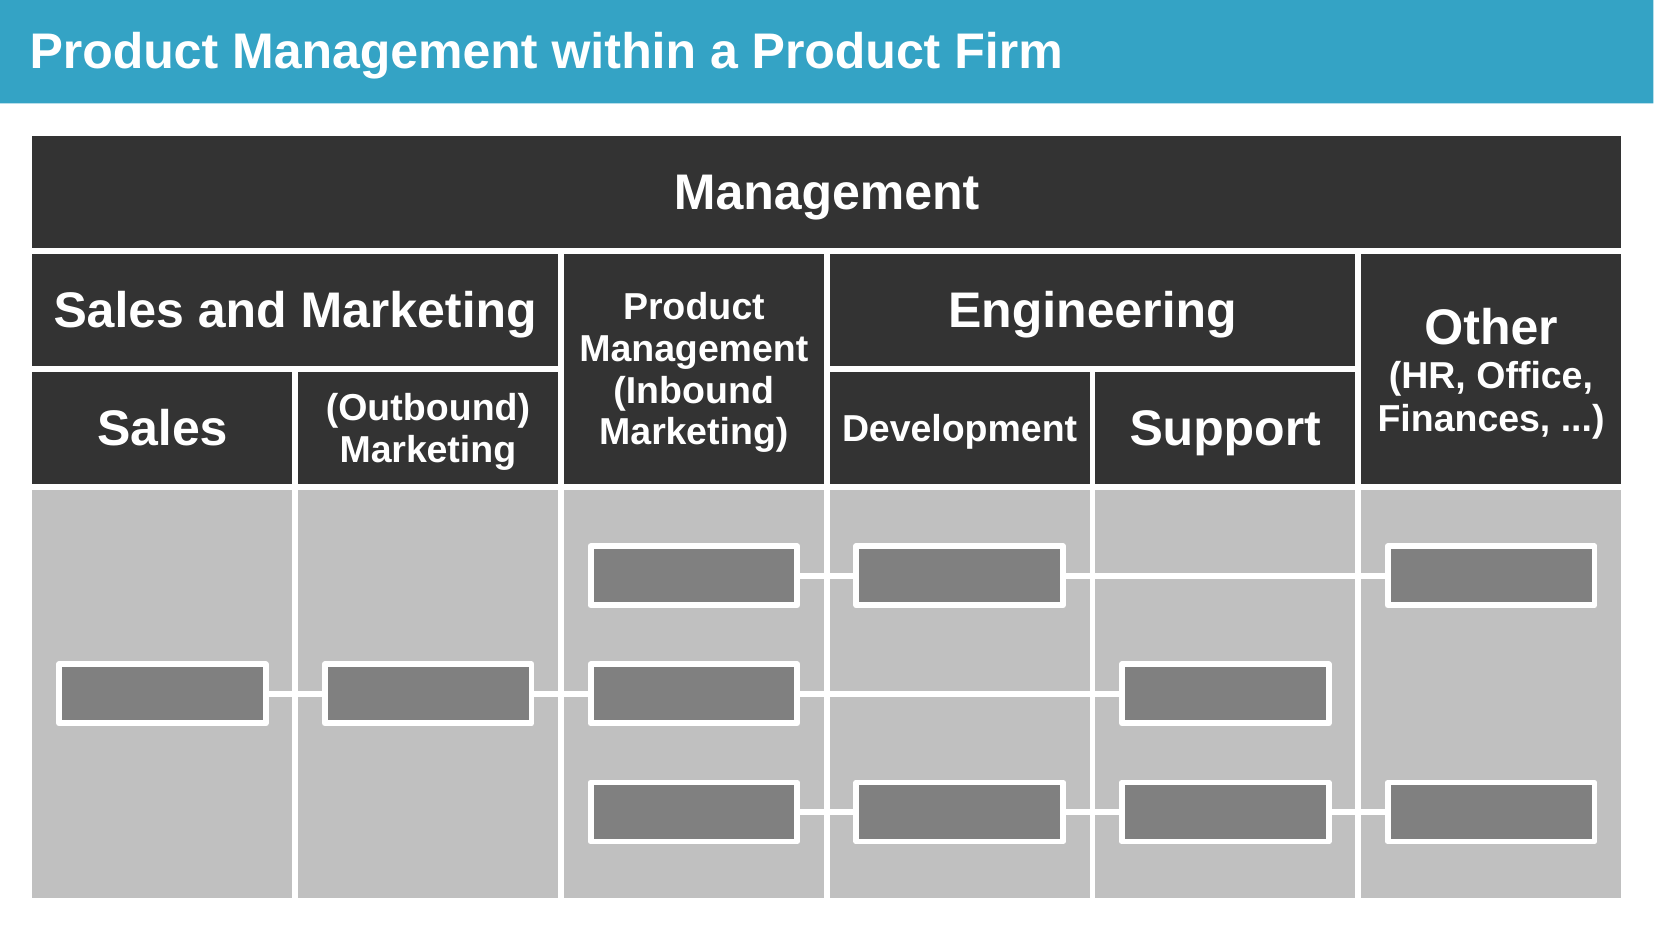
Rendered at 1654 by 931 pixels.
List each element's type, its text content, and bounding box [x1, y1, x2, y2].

text_box Support [1092, 369, 1359, 487]
text_box Other (HR, Office, Finances, ...) [1358, 251, 1625, 488]
text_box Sales [29, 369, 295, 488]
text_box Management [29, 132, 1625, 251]
text_box Sales and Marketing [29, 251, 561, 369]
text_box [29, 487, 1624, 901]
text_box Product Management (Inbound Marketing) [561, 251, 827, 488]
title Product Management within a Product Firm [0, 0, 1654, 104]
text_box Engineering [827, 251, 1358, 369]
text_box (Outbound) Marketing [295, 369, 561, 488]
text_box Development [826, 369, 1092, 488]
